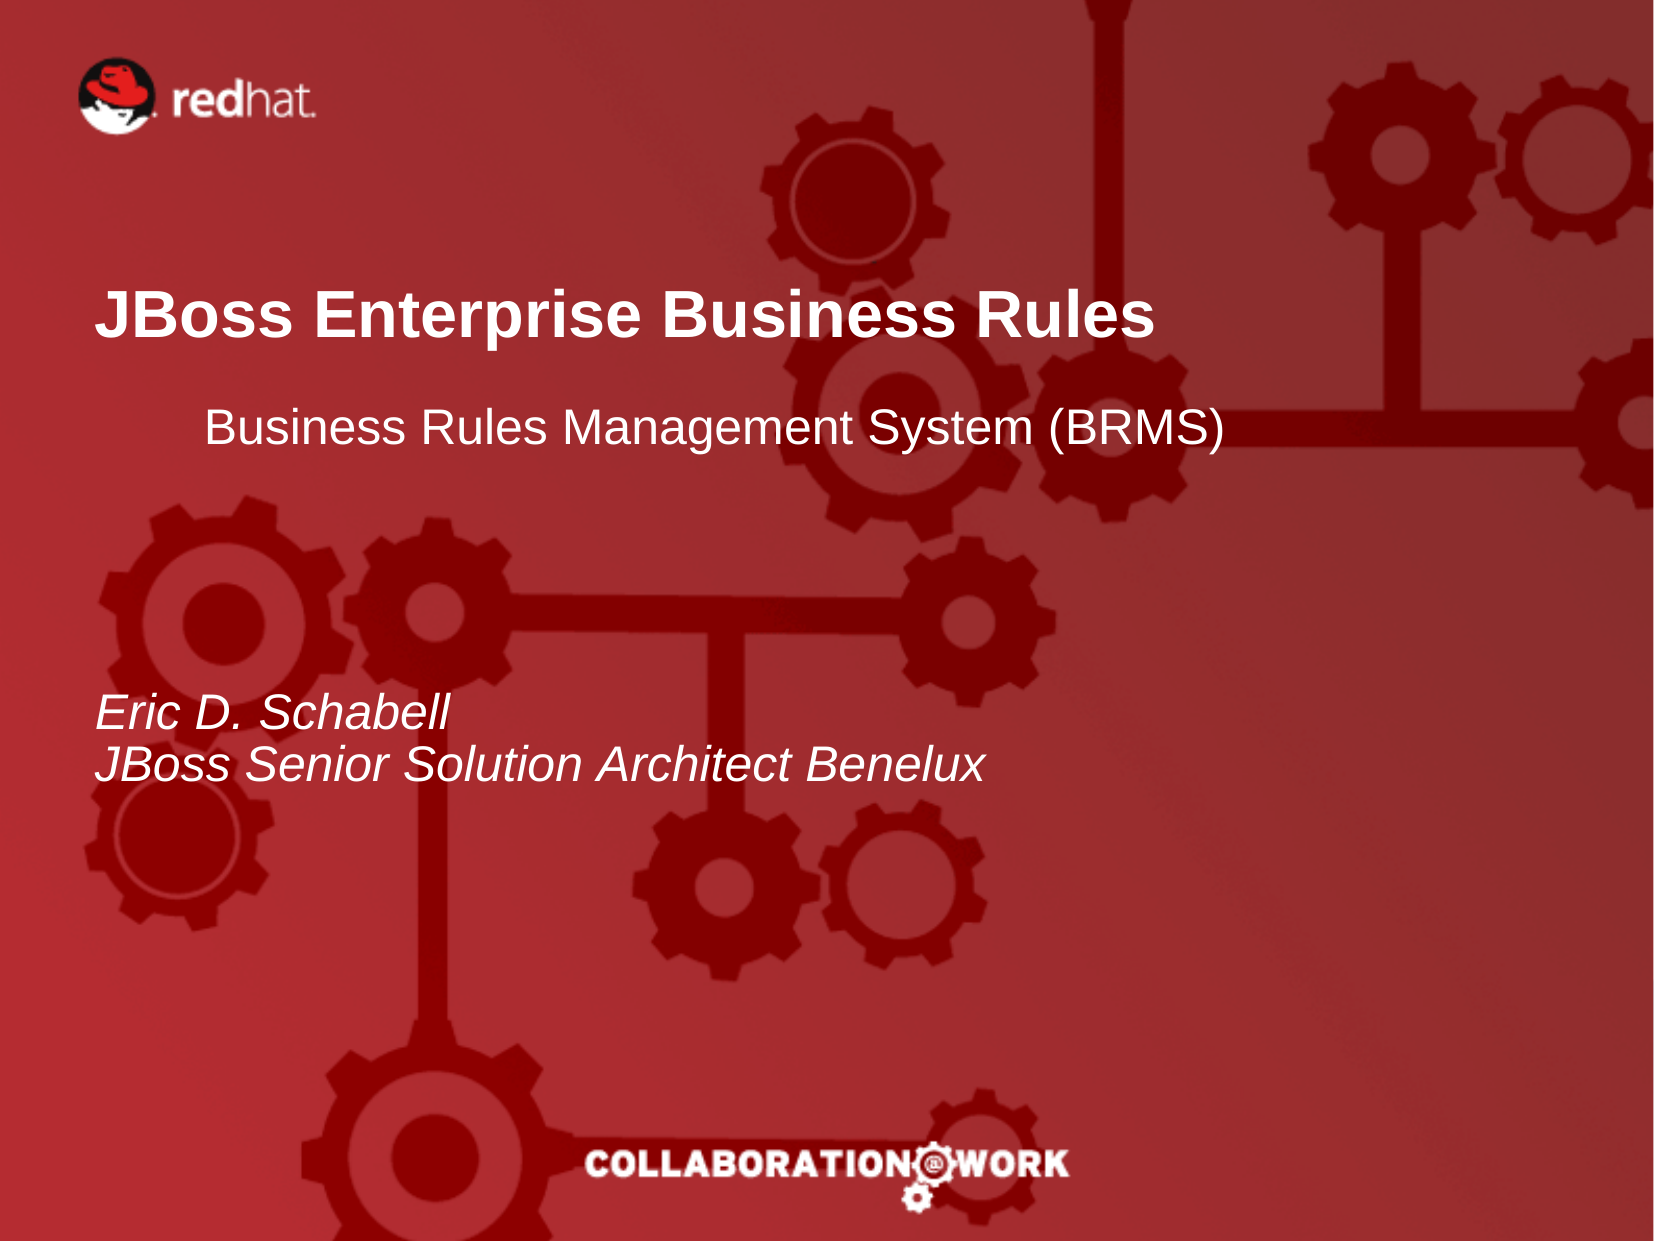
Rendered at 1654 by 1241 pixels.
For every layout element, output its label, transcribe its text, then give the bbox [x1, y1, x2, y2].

text_box JBoss Enterprise Business Rules Business Rules Management System (BRMS) Eric D. Schabell JBoss Senior Solution Architect Benelux [80, 209, 1351, 929]
picture [0, 0, 1654, 1241]
